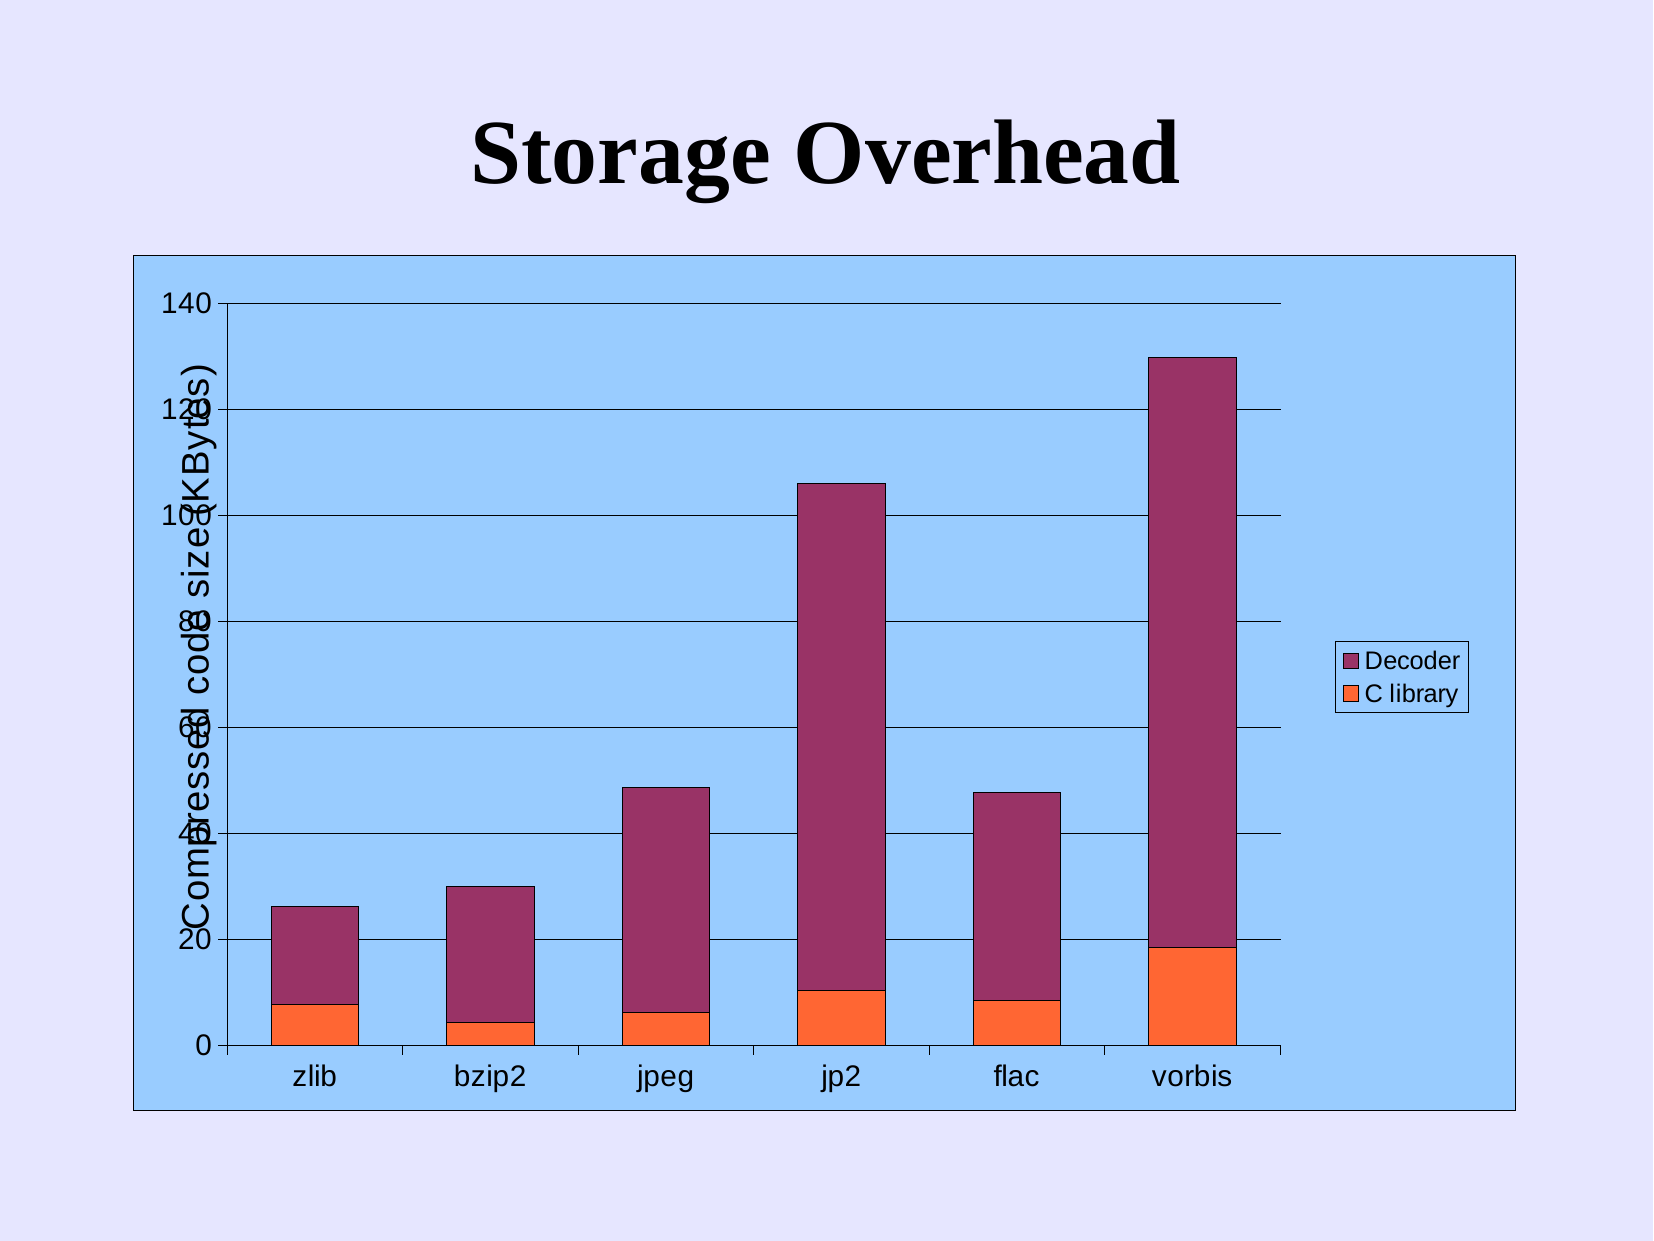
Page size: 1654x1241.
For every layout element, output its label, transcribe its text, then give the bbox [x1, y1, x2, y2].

title Storage Overhead [82, 49, 1571, 257]
chart [133, 255, 1516, 1111]
